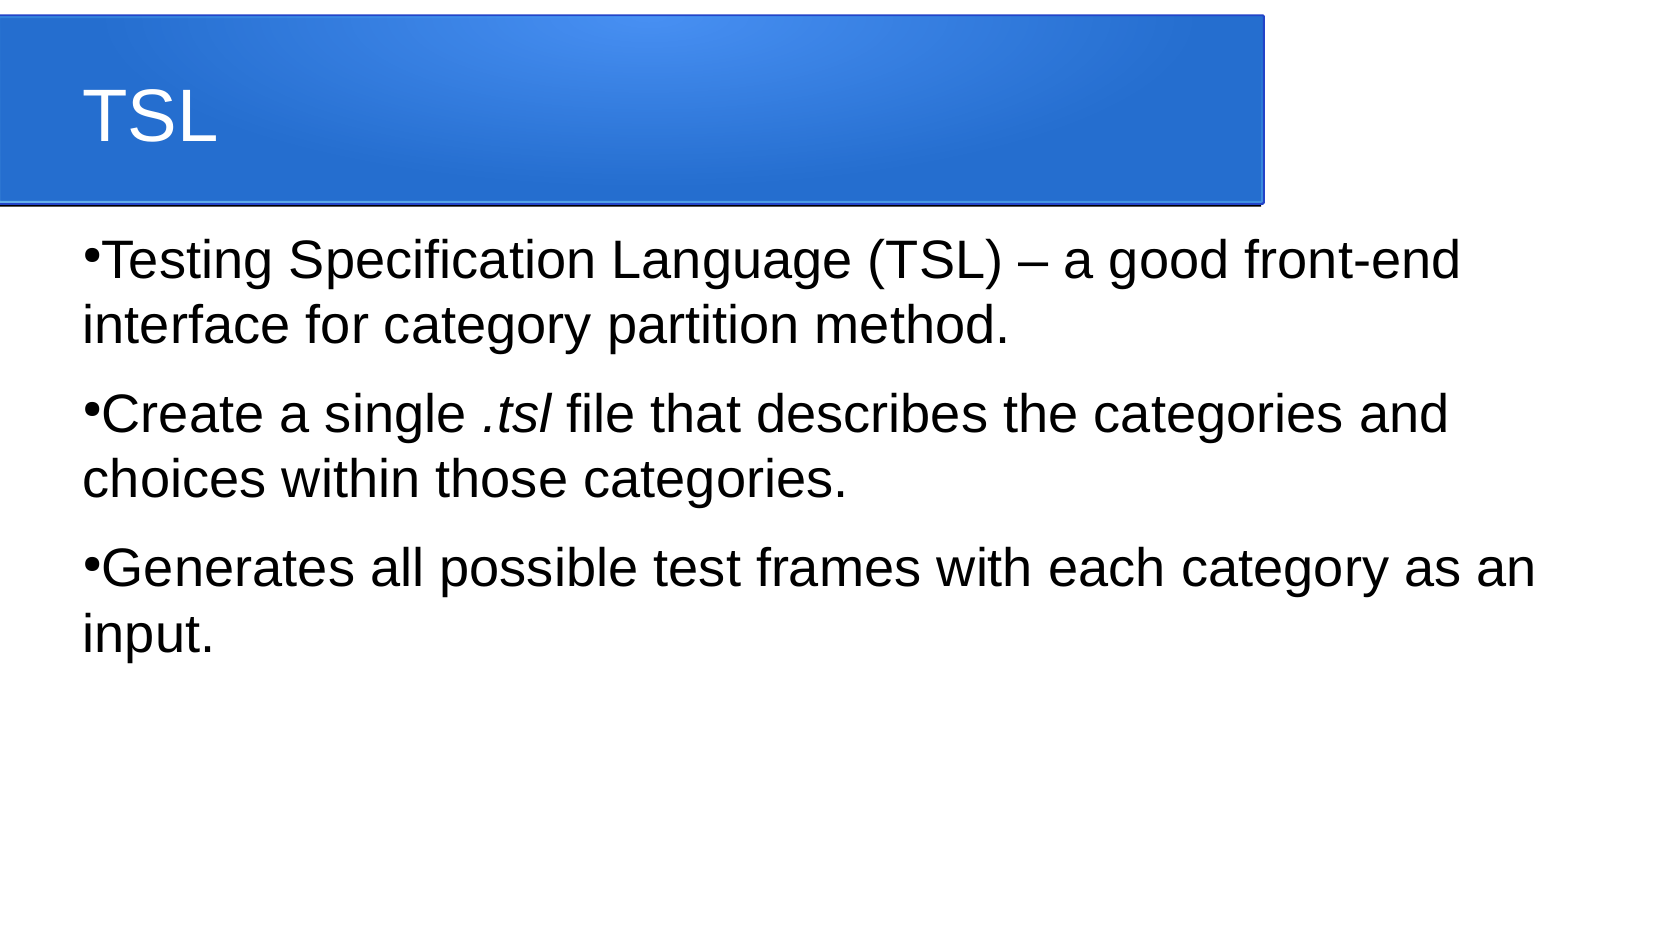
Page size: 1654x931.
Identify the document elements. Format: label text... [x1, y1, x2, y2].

title TSL [82, 35, 1235, 189]
list Testing Specification Language (TSL) – a good front-end interface for category partition method. Create a single .tsl file that describes the categories and choices within those categories. Generates all possible test frames with each category as an input. [82, 224, 1571, 764]
